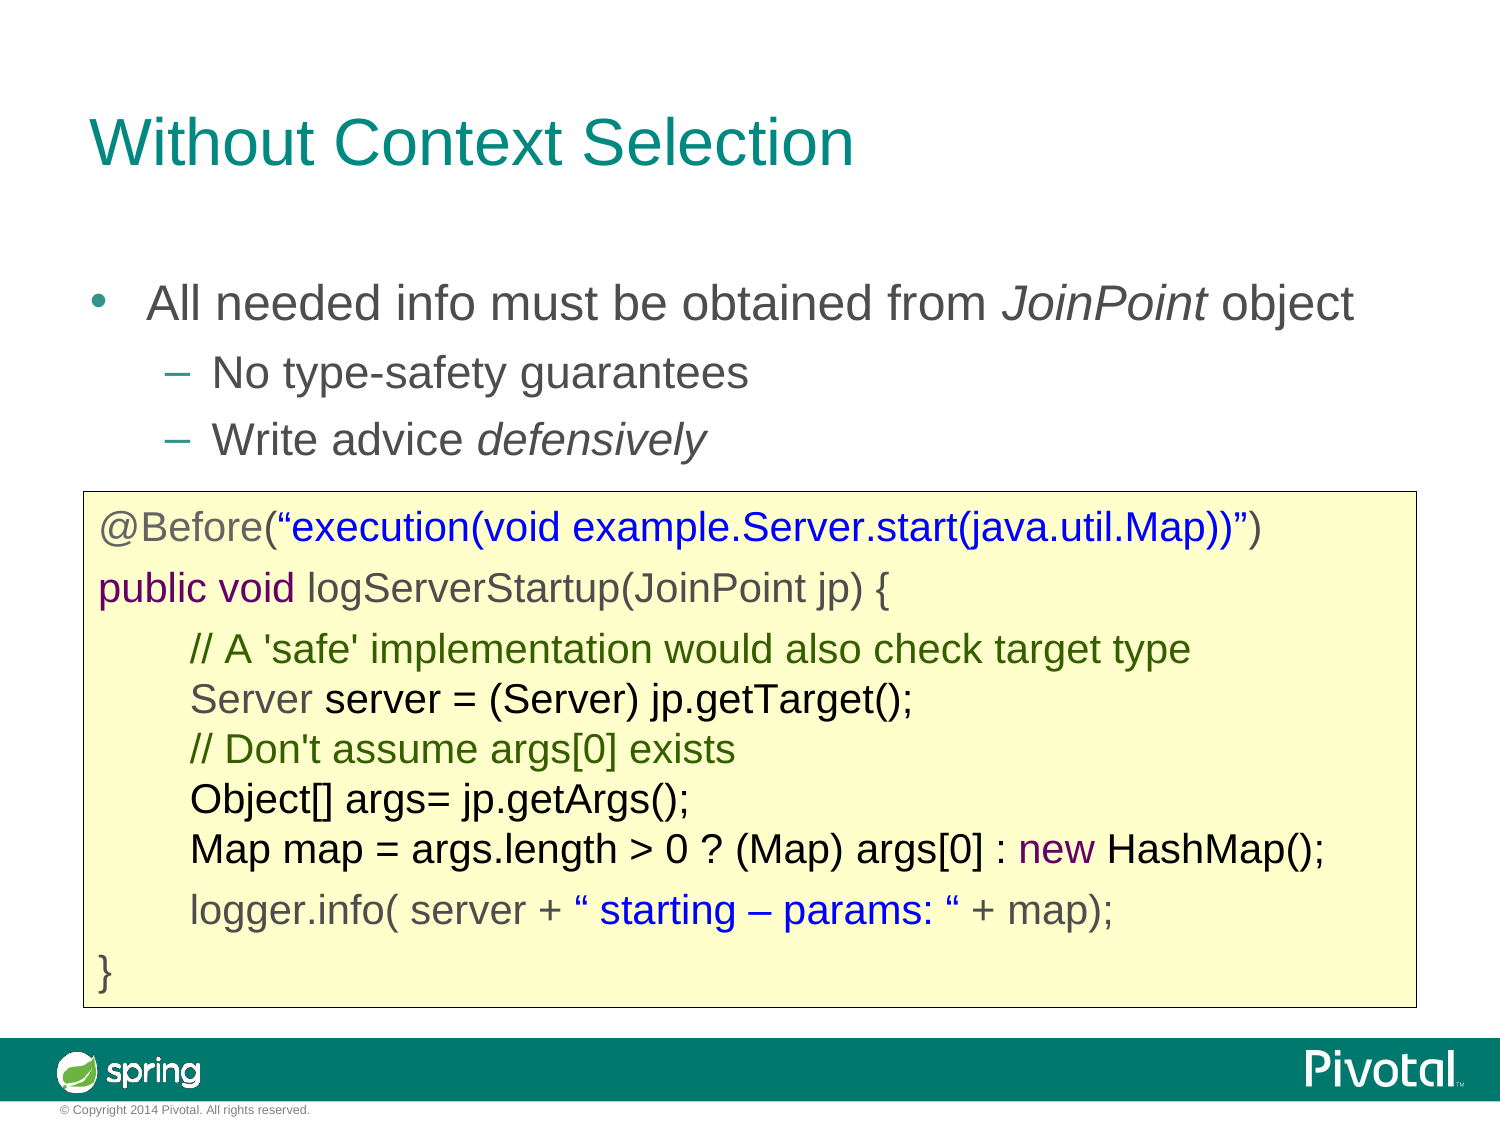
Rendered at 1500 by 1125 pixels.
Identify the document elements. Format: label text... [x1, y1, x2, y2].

title Without Context Selection [75, 45, 1426, 233]
picture [32, 1041, 210, 1103]
list All needed info must be obtained from JoinPoint object No type-safety guarantees Write advice defensively [75, 262, 1426, 1005]
picture [1306, 1050, 1464, 1087]
